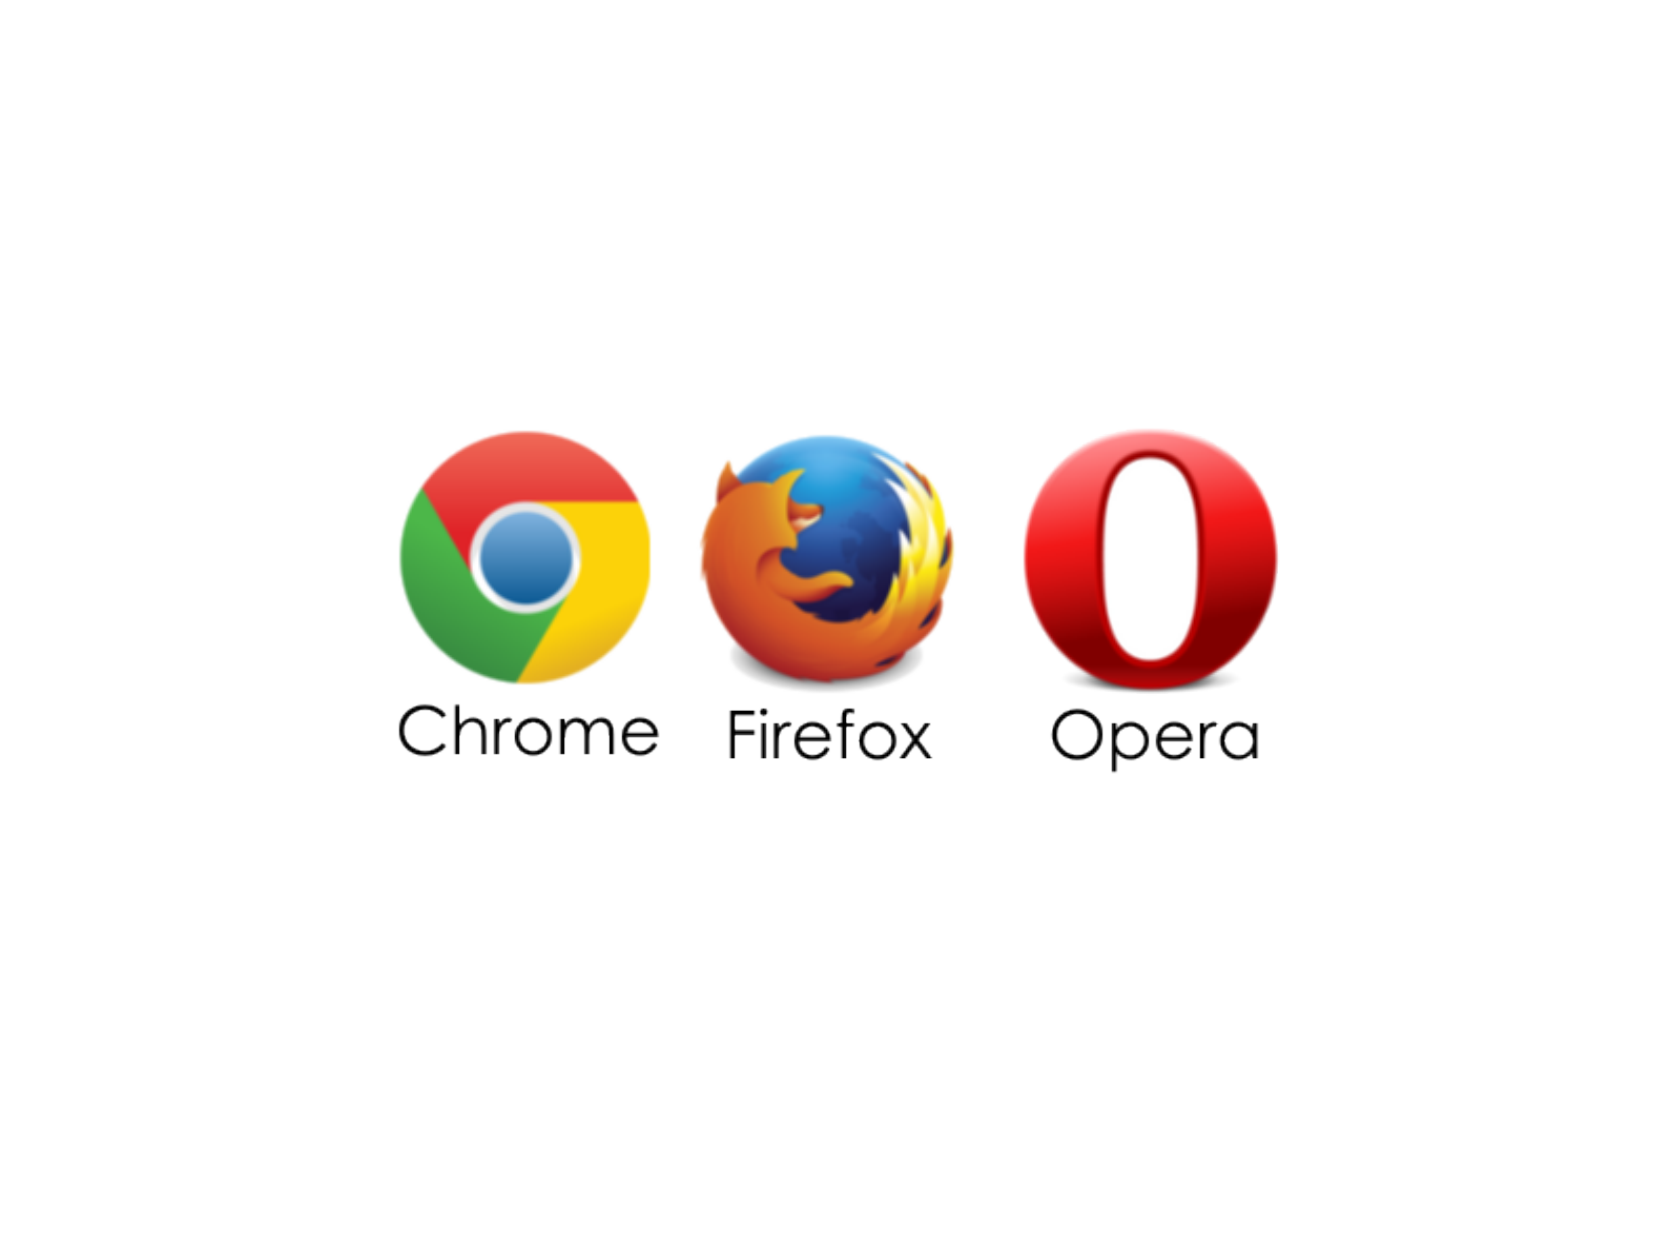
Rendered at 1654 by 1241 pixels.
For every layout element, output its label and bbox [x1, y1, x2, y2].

picture [330, 374, 1381, 796]
